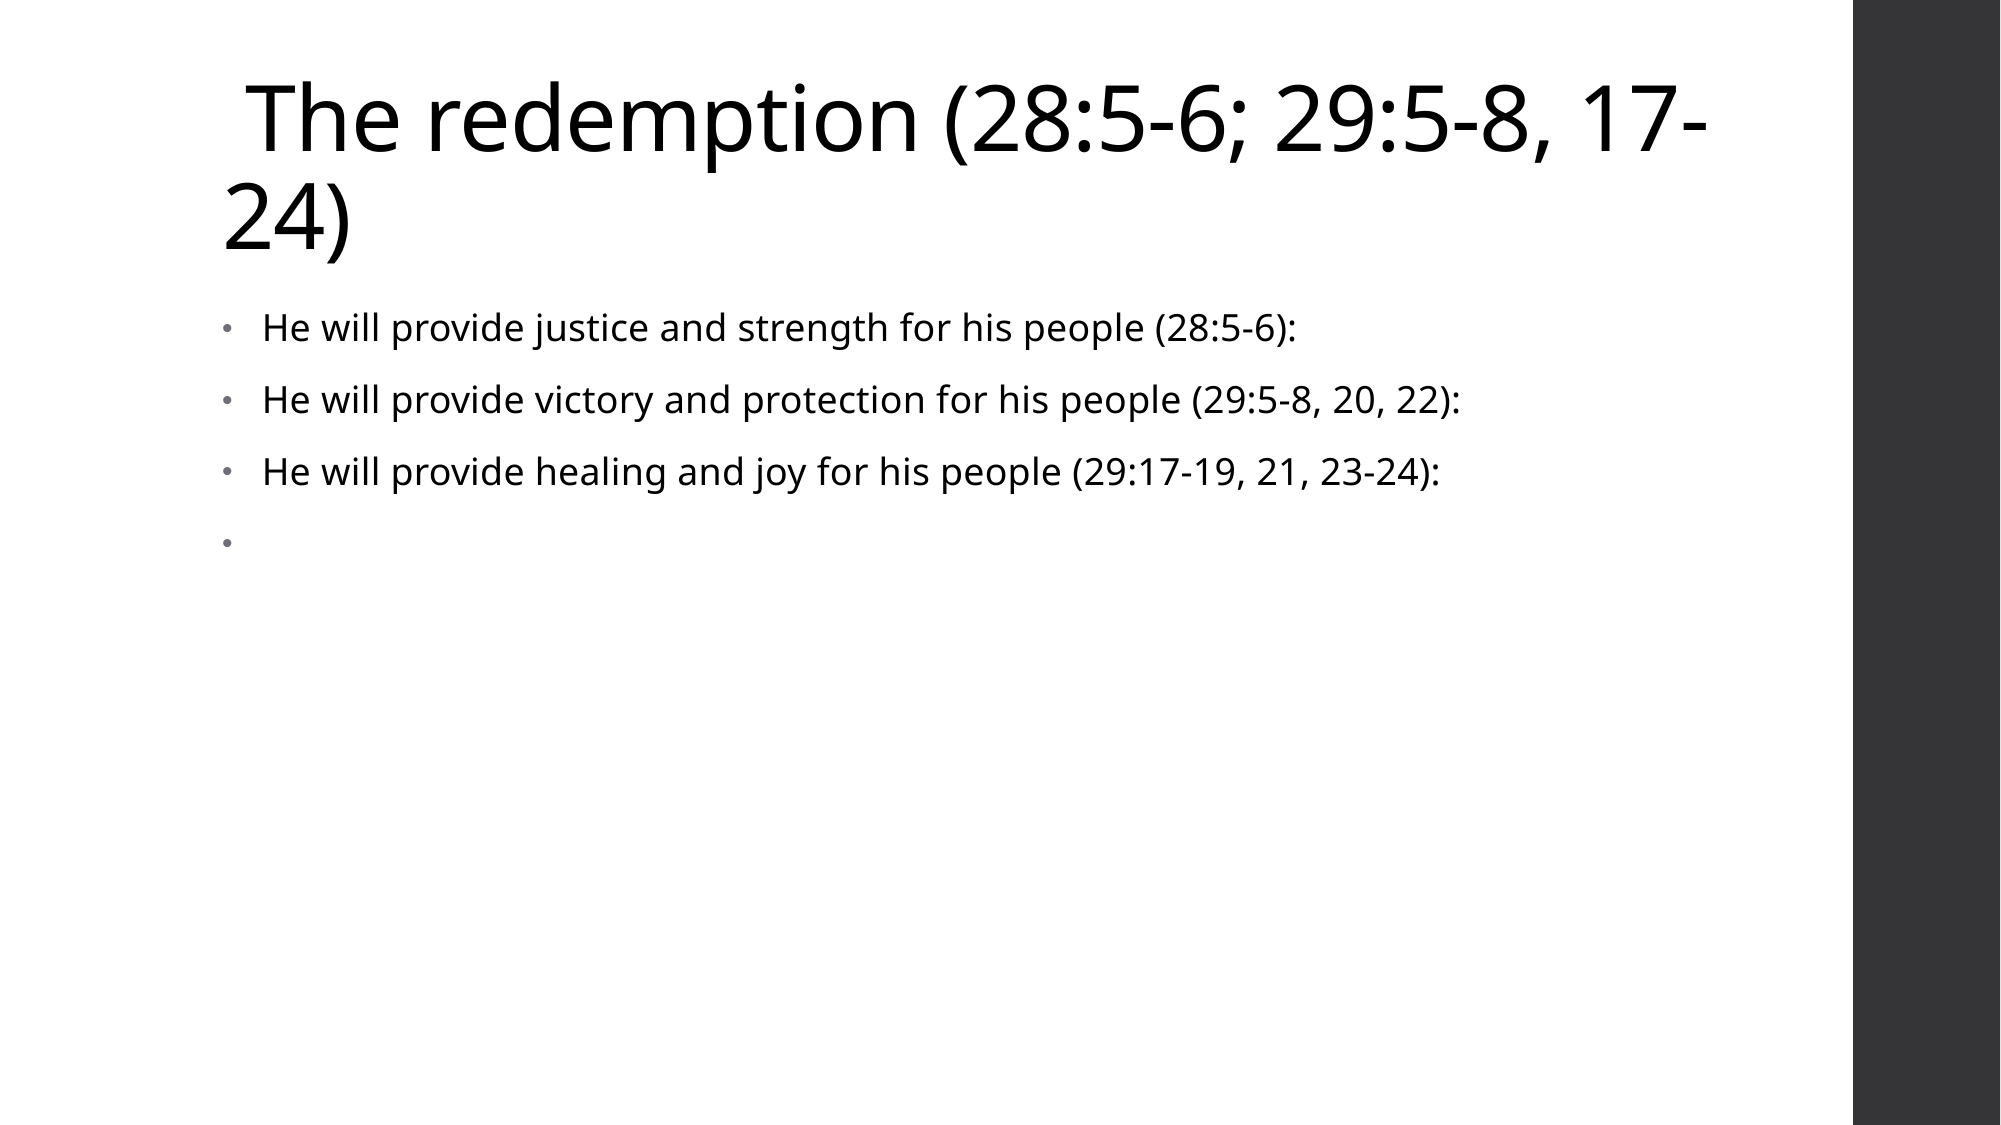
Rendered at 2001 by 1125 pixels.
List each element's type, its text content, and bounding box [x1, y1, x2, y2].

list He will provide justice and strength for his people (28:5-6): He will provide victory and protection for his people (29:5-8, 20, 22): He will provide healing and joy for his people (29:17-19, 21, 23-24): [206, 299, 1617, 1014]
title The redemption (28:5-6; 29:5-8, 17-24) [206, 60, 1797, 278]
